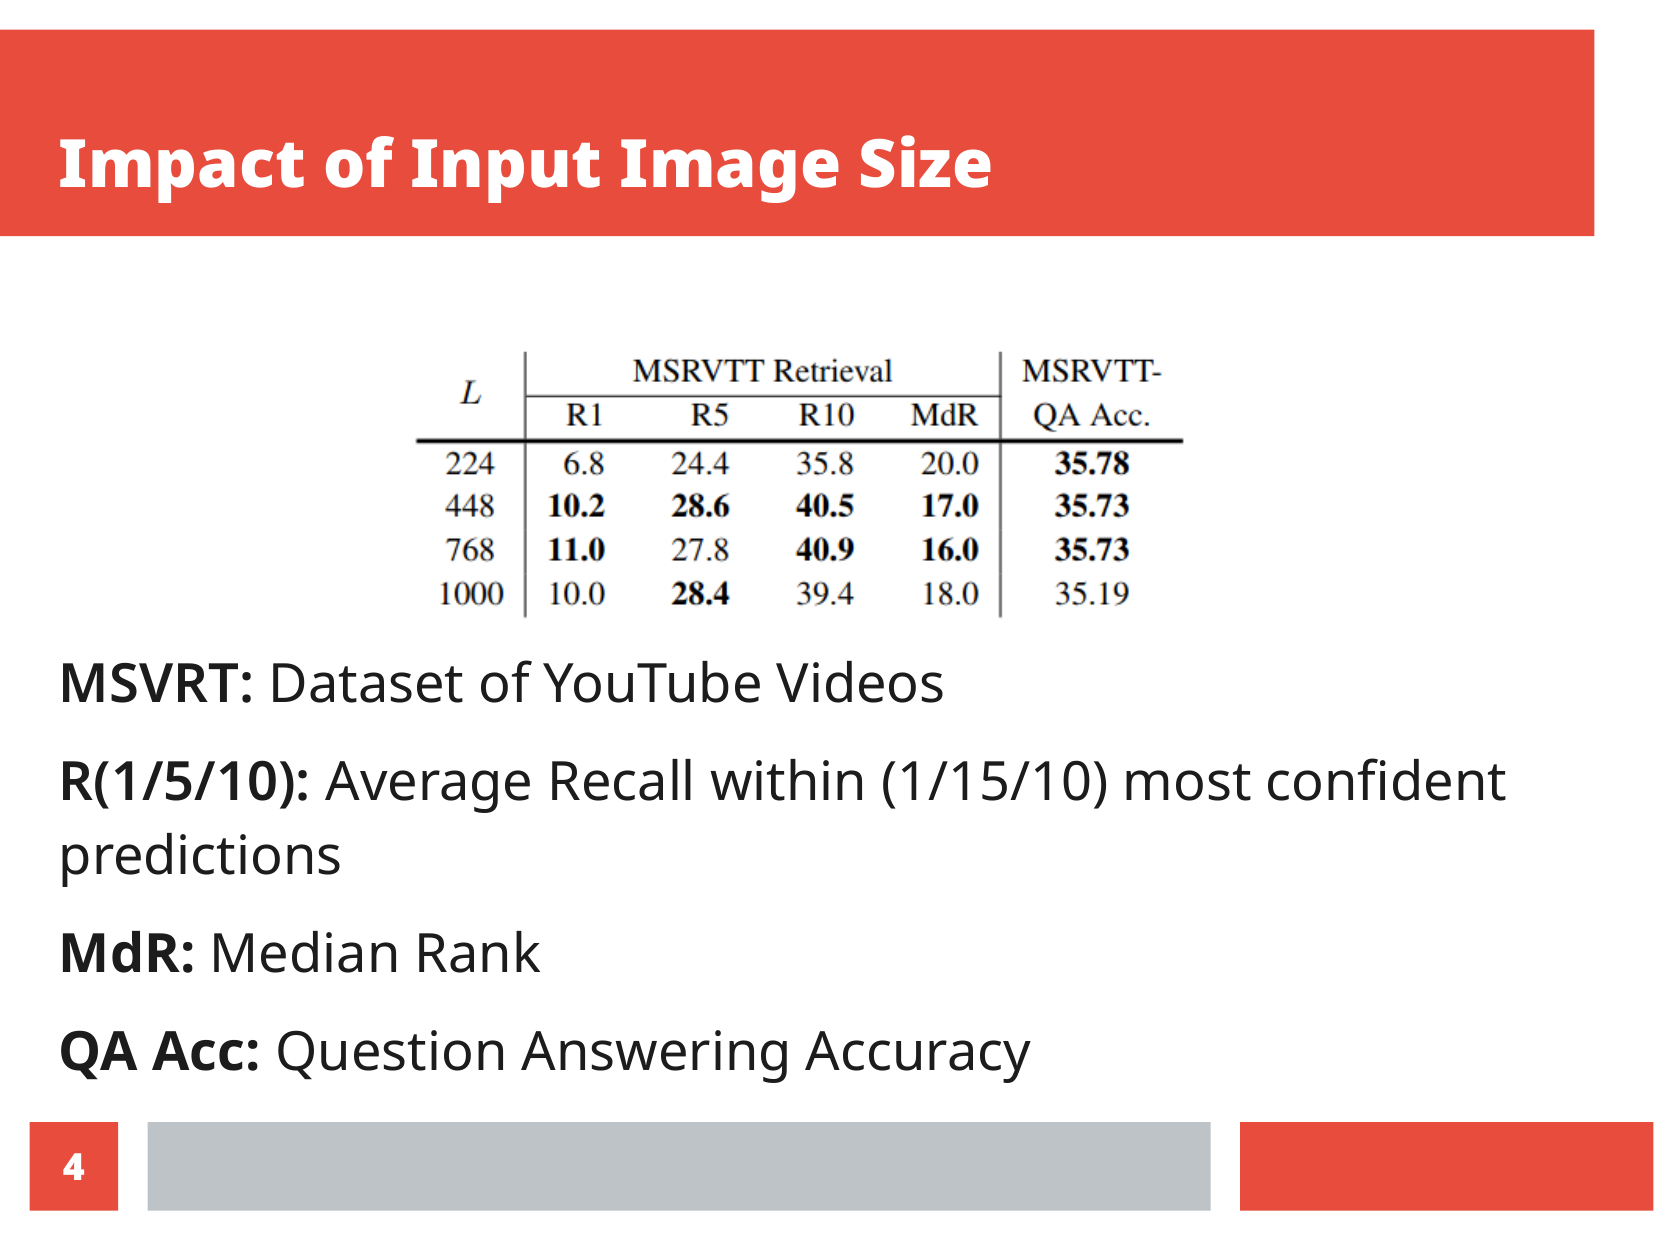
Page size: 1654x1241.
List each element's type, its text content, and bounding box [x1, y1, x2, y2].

list MSVRT: Dataset of YouTube Videos R(1/5/10): Average Recall within (1/15/10) most confident predictions MdR: Median Rank QA Acc: Question Answering Accuracy [59, 645, 1565, 1093]
title Impact of Input Image Size [59, 59, 1595, 207]
picture [405, 316, 1193, 633]
